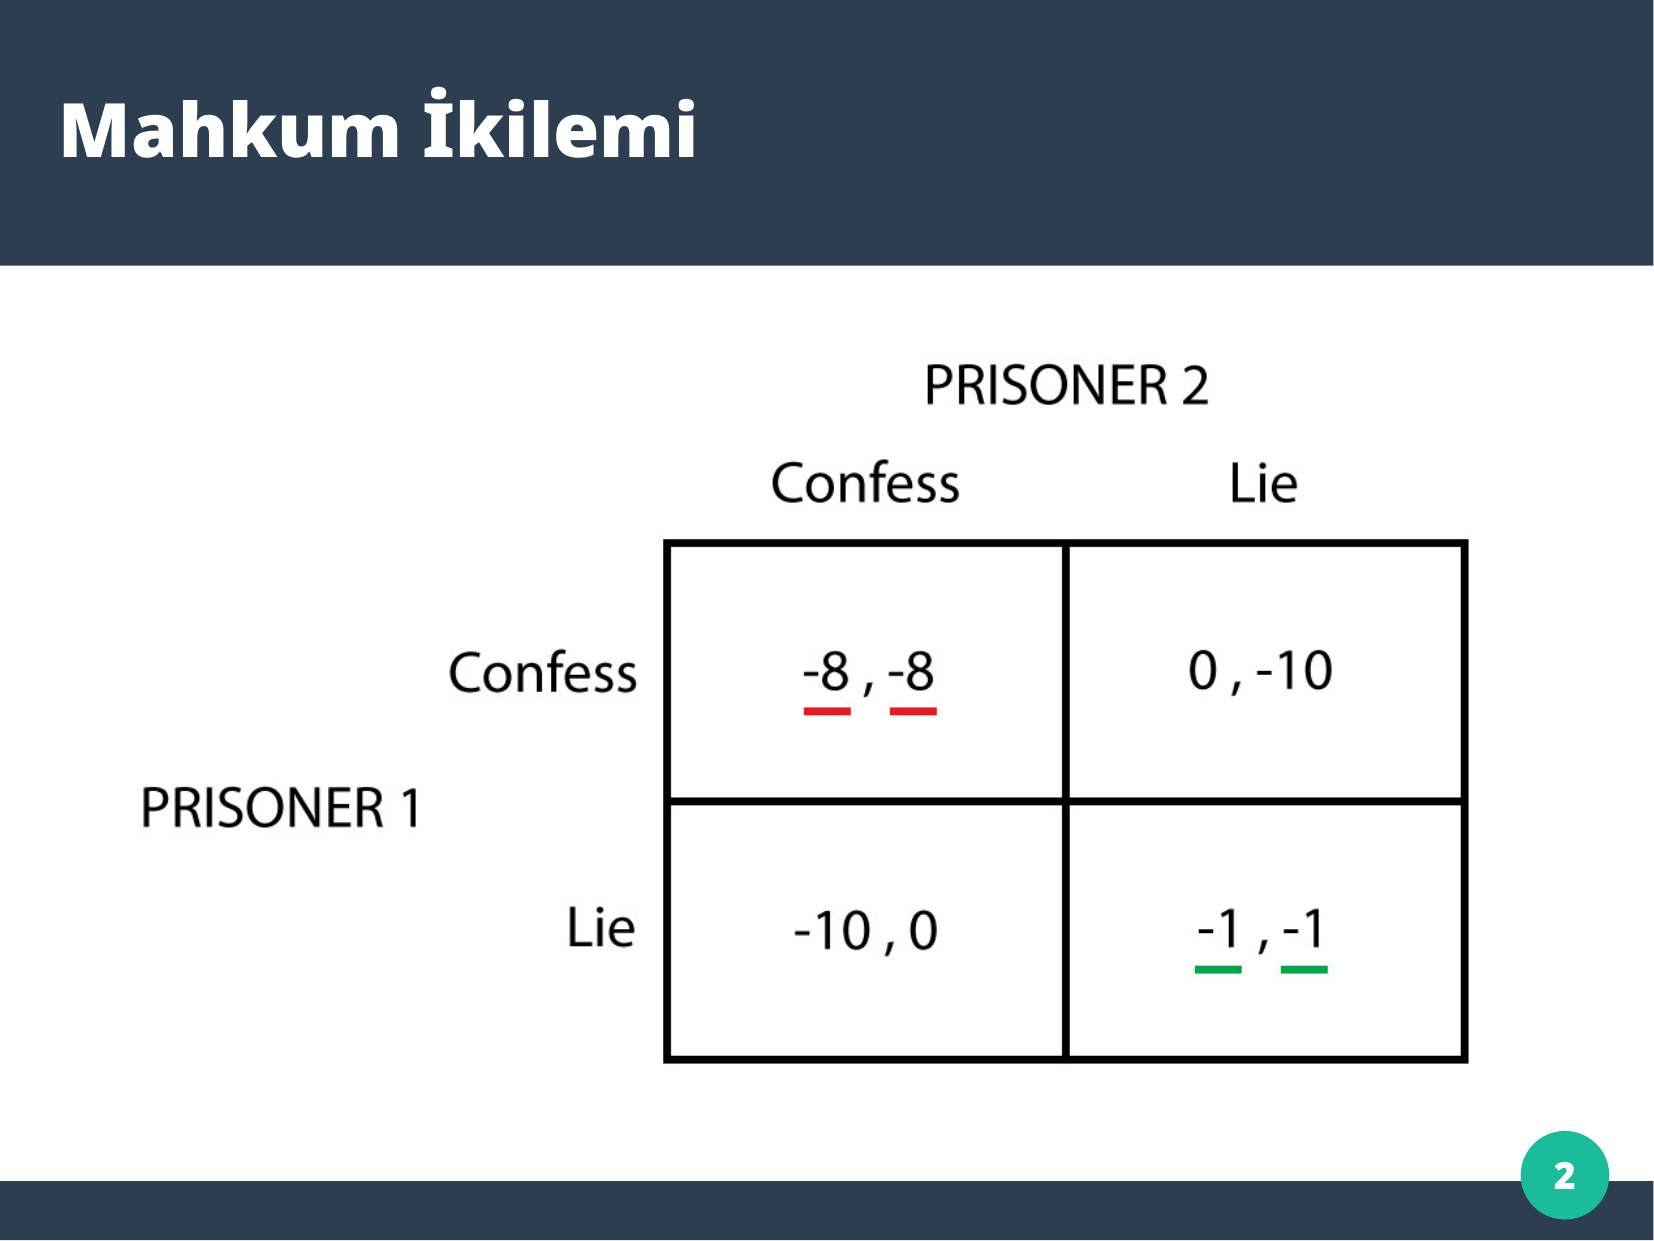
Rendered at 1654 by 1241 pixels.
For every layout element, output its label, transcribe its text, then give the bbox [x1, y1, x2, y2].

picture [116, 324, 1501, 1099]
title Mahkum İkilemi [59, 49, 1595, 207]
